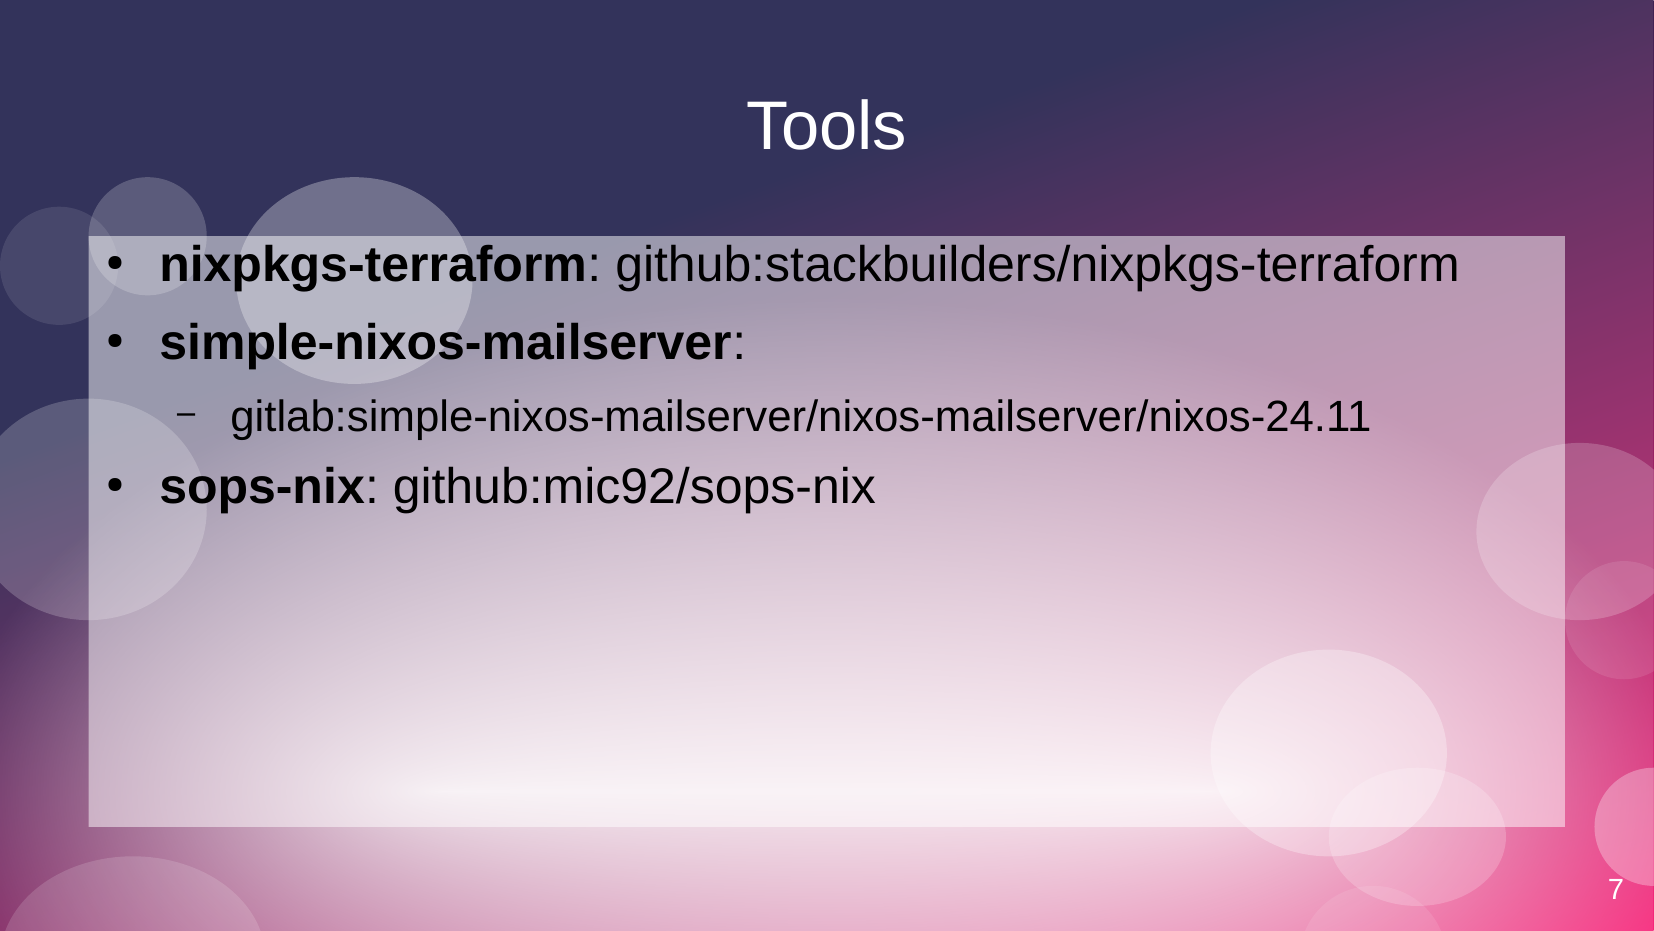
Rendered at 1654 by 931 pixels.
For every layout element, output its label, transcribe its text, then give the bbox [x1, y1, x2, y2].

title Tools [88, 44, 1565, 207]
list nixpkgs-terraform: github:stackbuilders/nixpkgs-terraform simple-nixos-mailserver: gitlab:simple-nixos-mailserver/nixos-mailserver/nixos-24.11 sops-nix: github:mic92/sops-nix [88, 236, 1565, 827]
